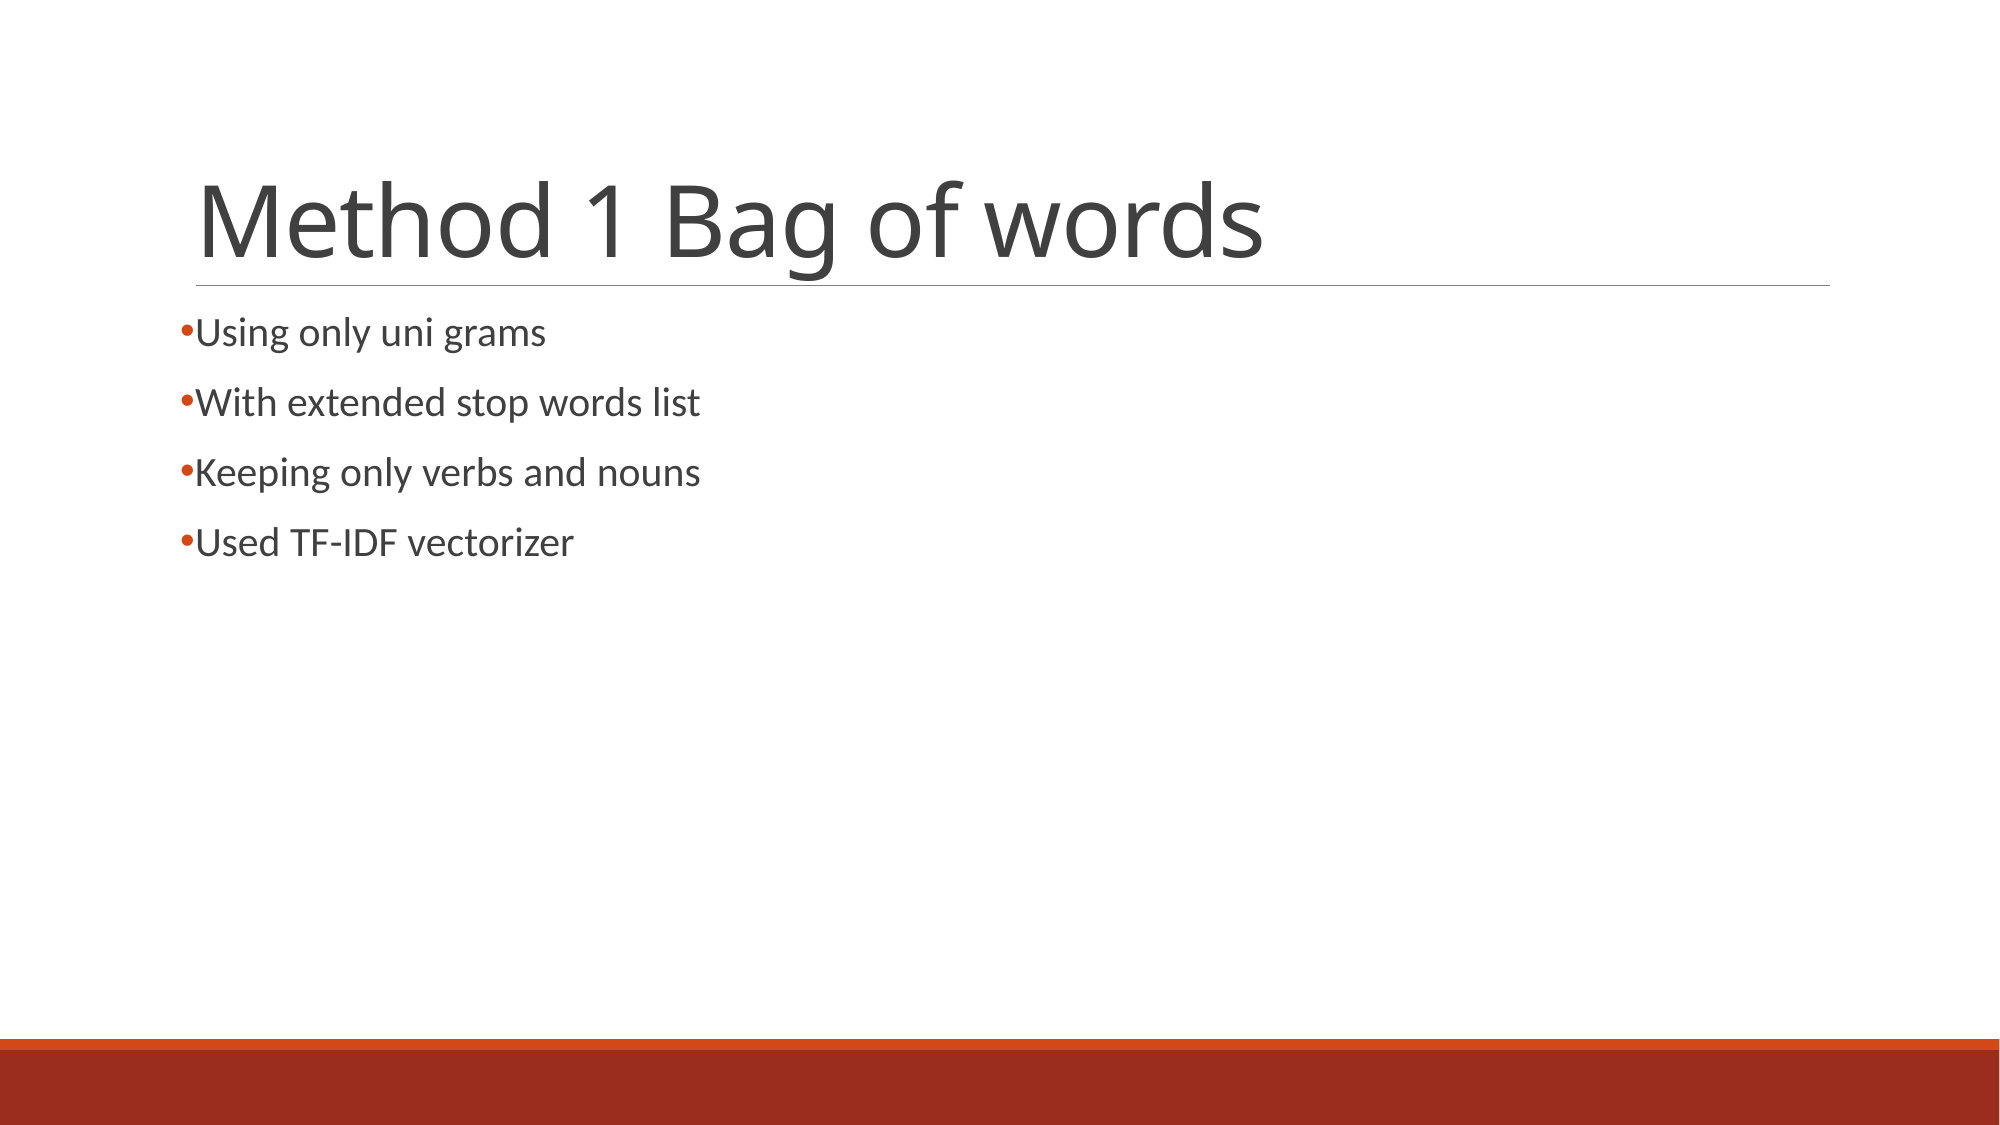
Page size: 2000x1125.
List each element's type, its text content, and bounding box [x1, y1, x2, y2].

title Method 1 Bag of words [179, 47, 1830, 286]
list Using only uni grams With extended stop words list Keeping only verbs and nouns Used TF-IDF vectorizer [179, 302, 1830, 963]
